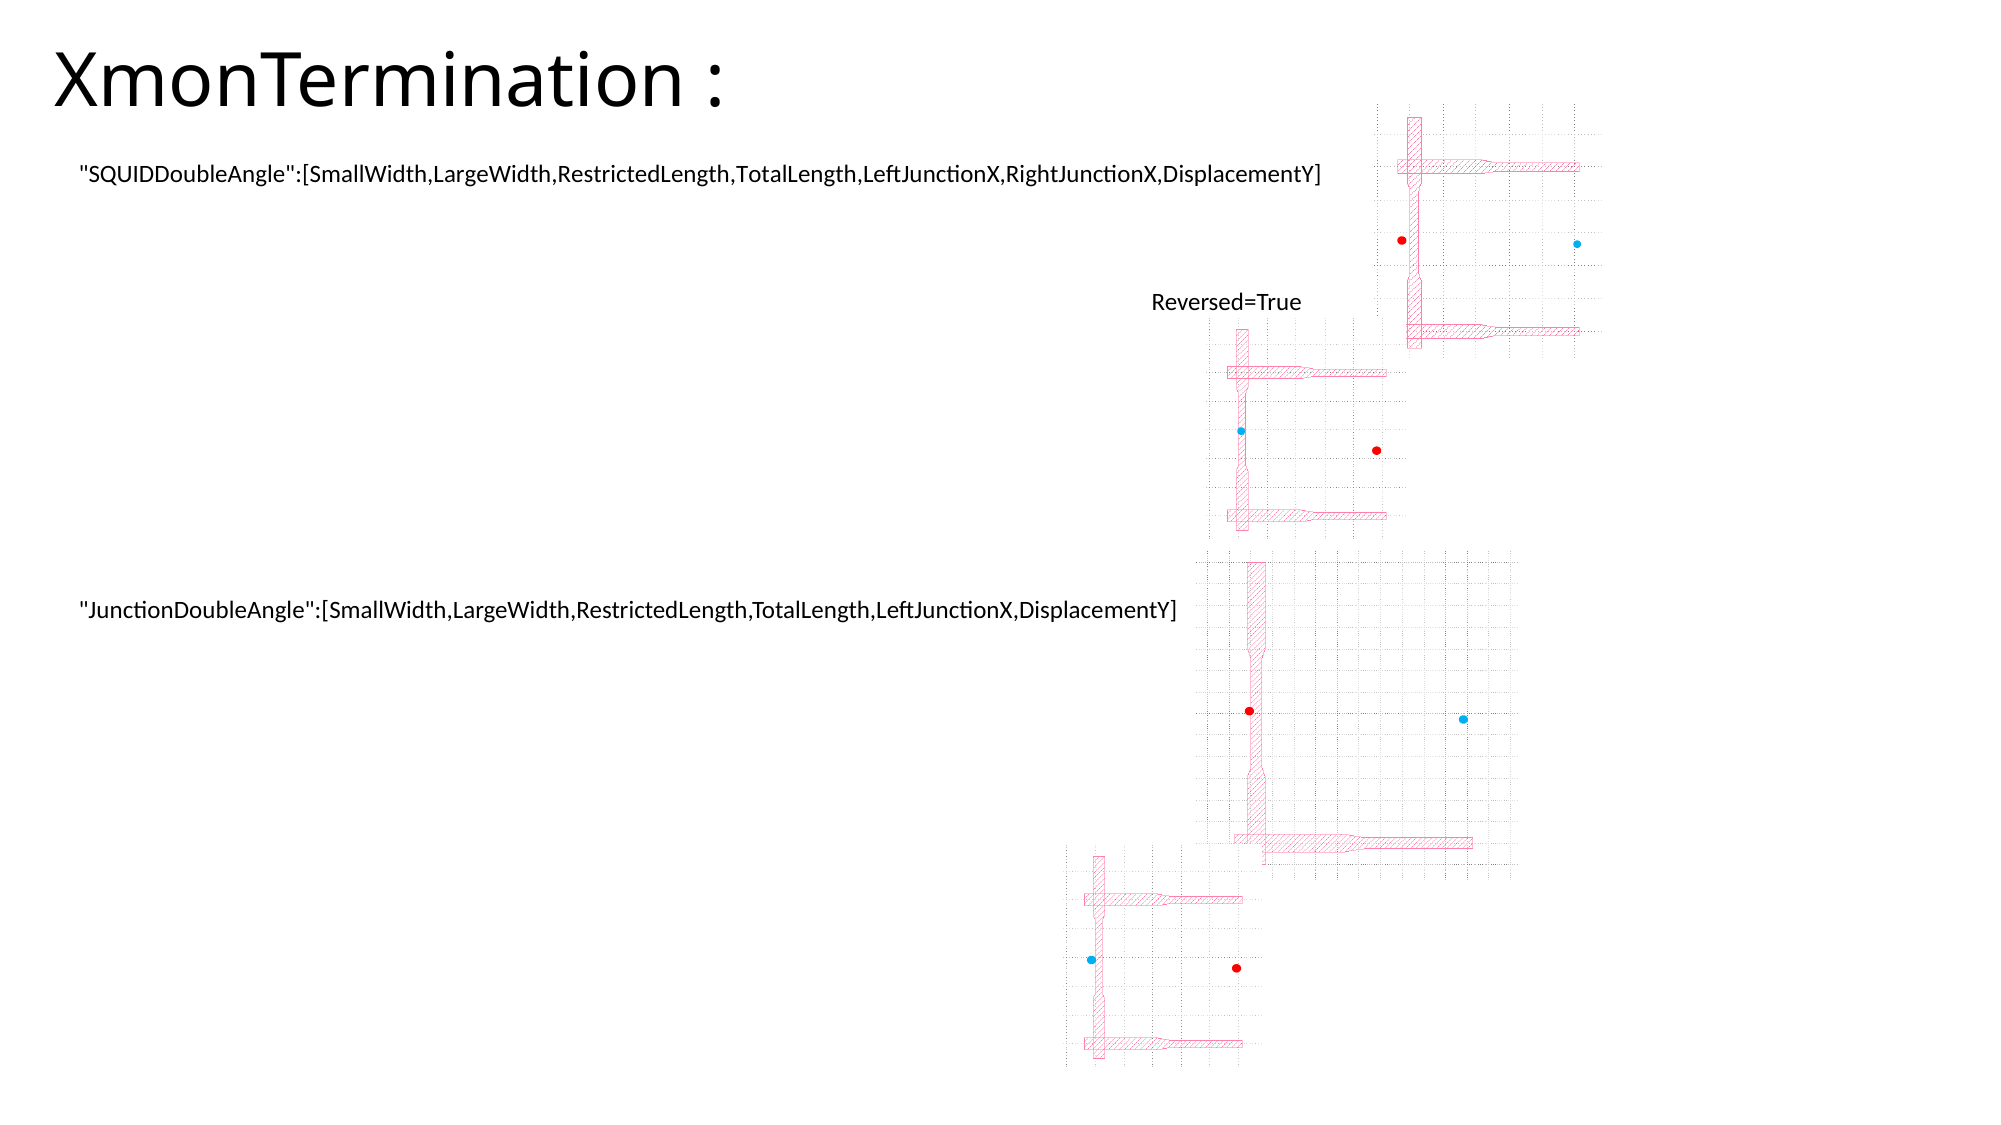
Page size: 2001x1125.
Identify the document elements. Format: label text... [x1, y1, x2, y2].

text_box [1372, 446, 1382, 455]
text_box [1244, 706, 1254, 716]
text_box [1397, 236, 1407, 245]
text_box [1086, 955, 1097, 965]
text_box [1232, 964, 1242, 973]
text_box "JunctionDoubleAngle":[SmallWidth,LargeWidth,RestrictedLength,TotalLength,LeftJunctionX,DisplacementY] [64, 586, 1197, 631]
text_box "SQUIDDoubleAngle":[SmallWidth,LargeWidth,RestrictedLength,TotalLength,LeftJunctionX,RightJunctionX,DisplacementY] [64, 150, 1339, 195]
picture [1205, 149, 1602, 539]
picture [1062, 551, 1518, 1067]
text_box Reversed=True [1136, 278, 1475, 324]
text_box [1237, 427, 1245, 435]
text_box [1458, 715, 1468, 724]
text_box [1573, 240, 1581, 248]
title XmonTermination : [39, 16, 1765, 149]
